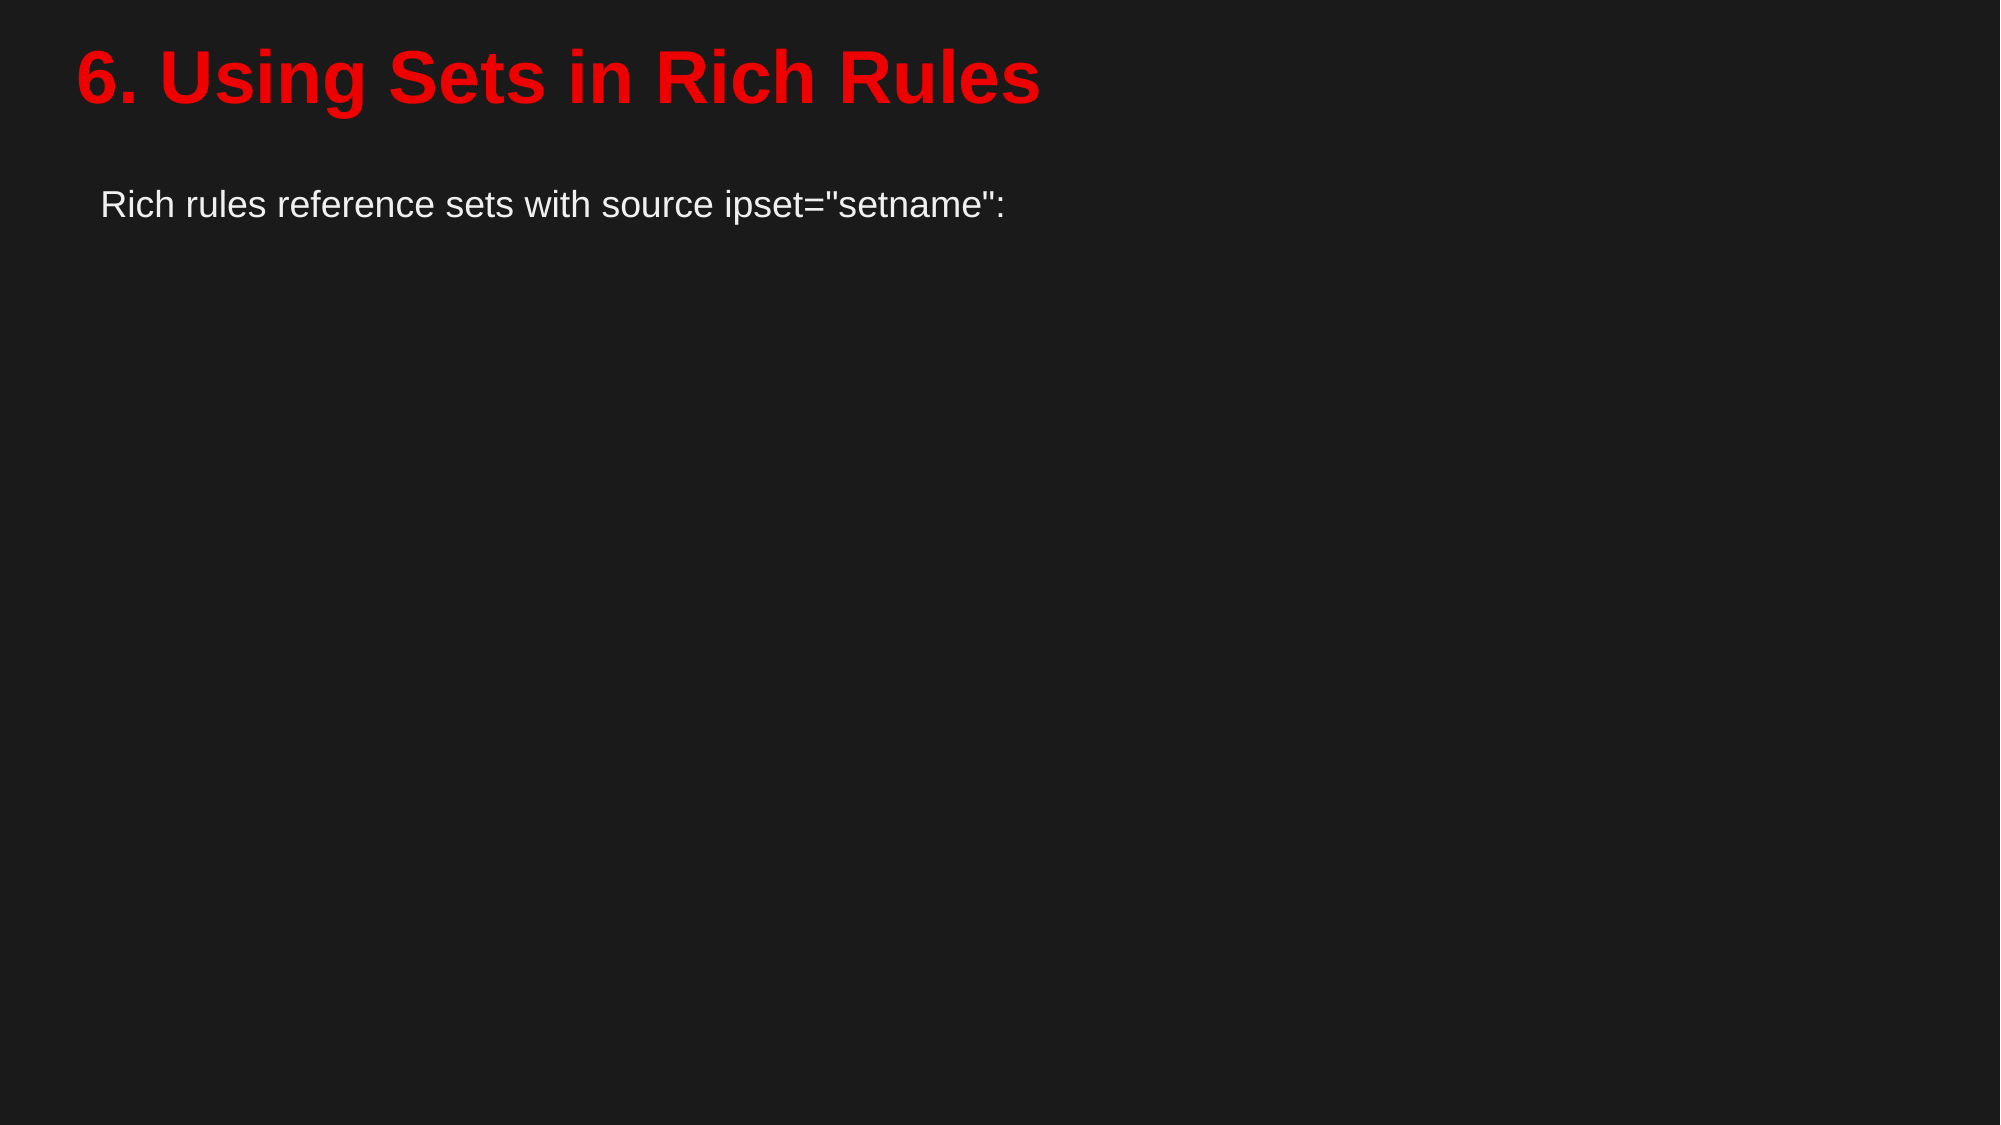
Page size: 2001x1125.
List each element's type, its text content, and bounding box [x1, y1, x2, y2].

text_box 6. Using Sets in Rich Rules [59, 23, 1942, 154]
text_box Rich rules reference sets with source ipset="setname": [59, 171, 1942, 1087]
